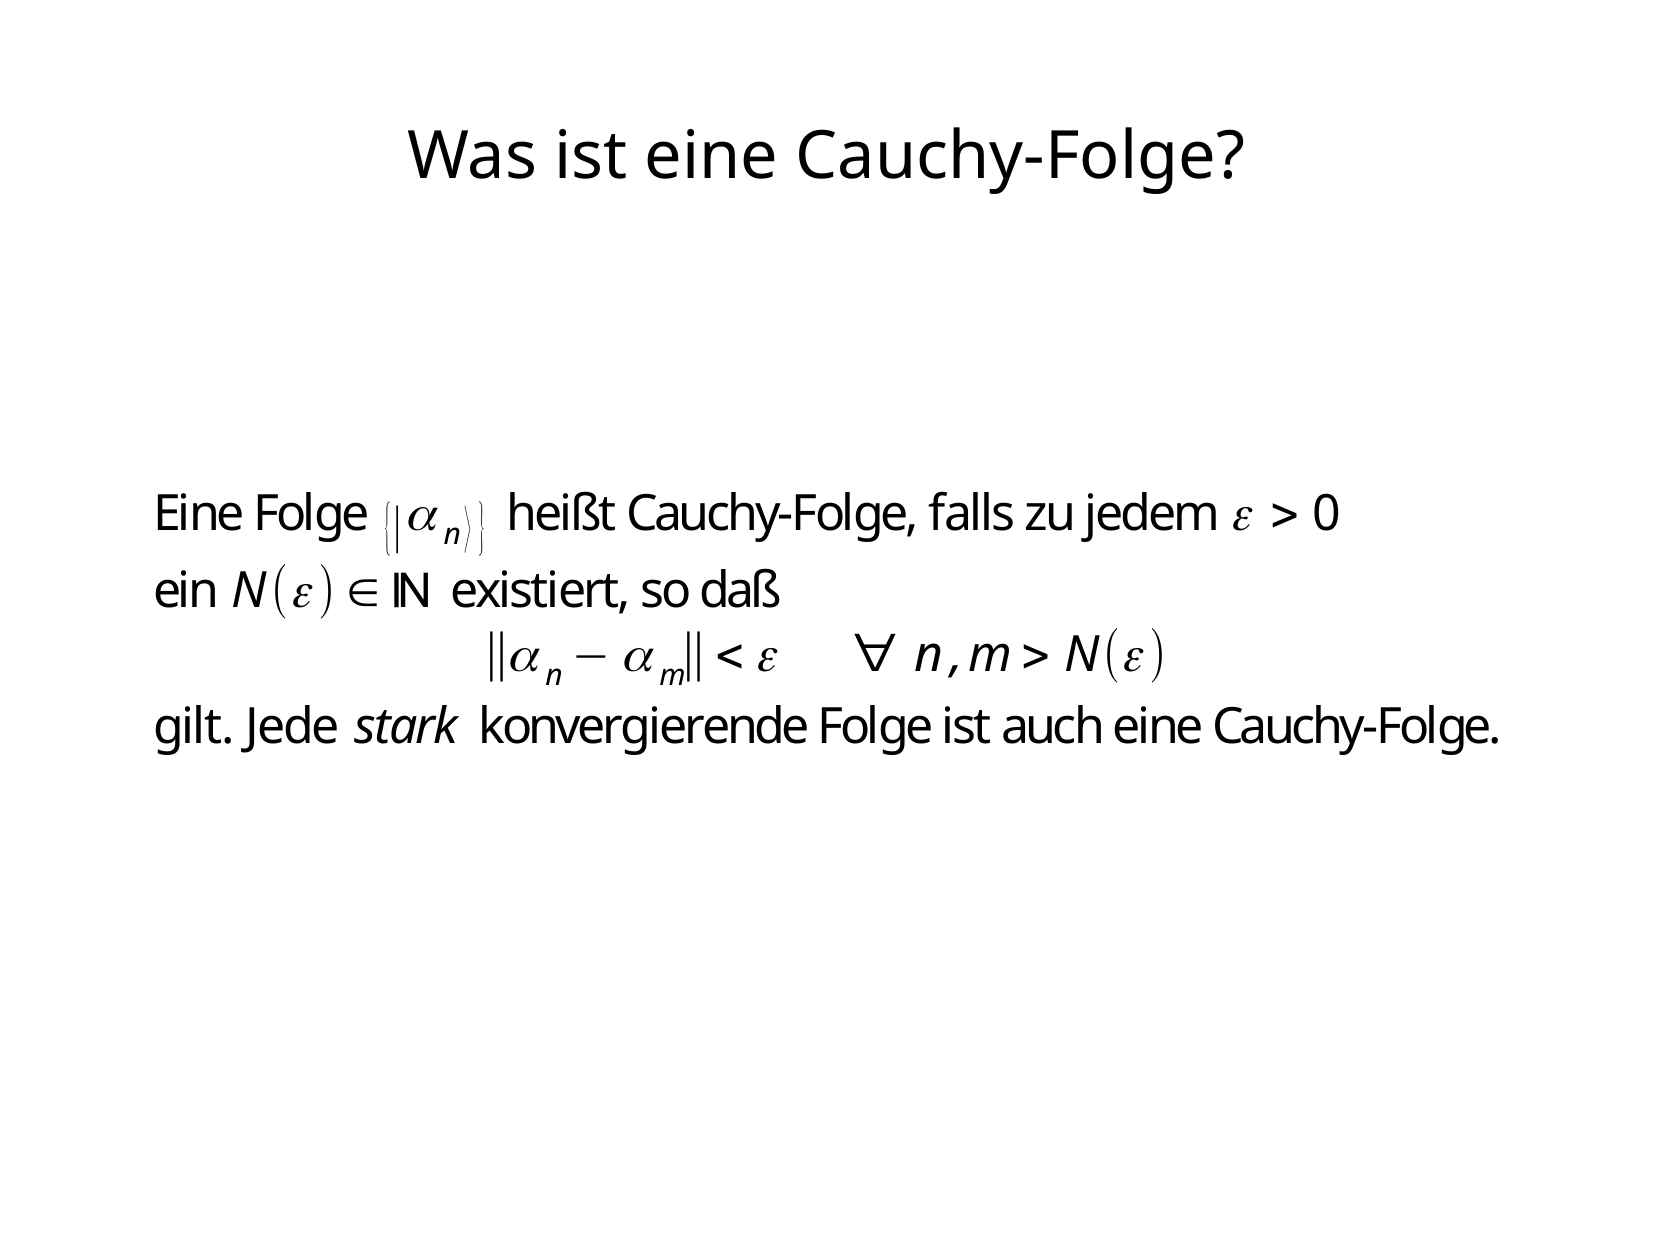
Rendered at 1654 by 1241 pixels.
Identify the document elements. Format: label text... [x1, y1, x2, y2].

chart [146, 483, 1507, 757]
title Was ist eine Cauchy-Folge? [82, 49, 1571, 257]
